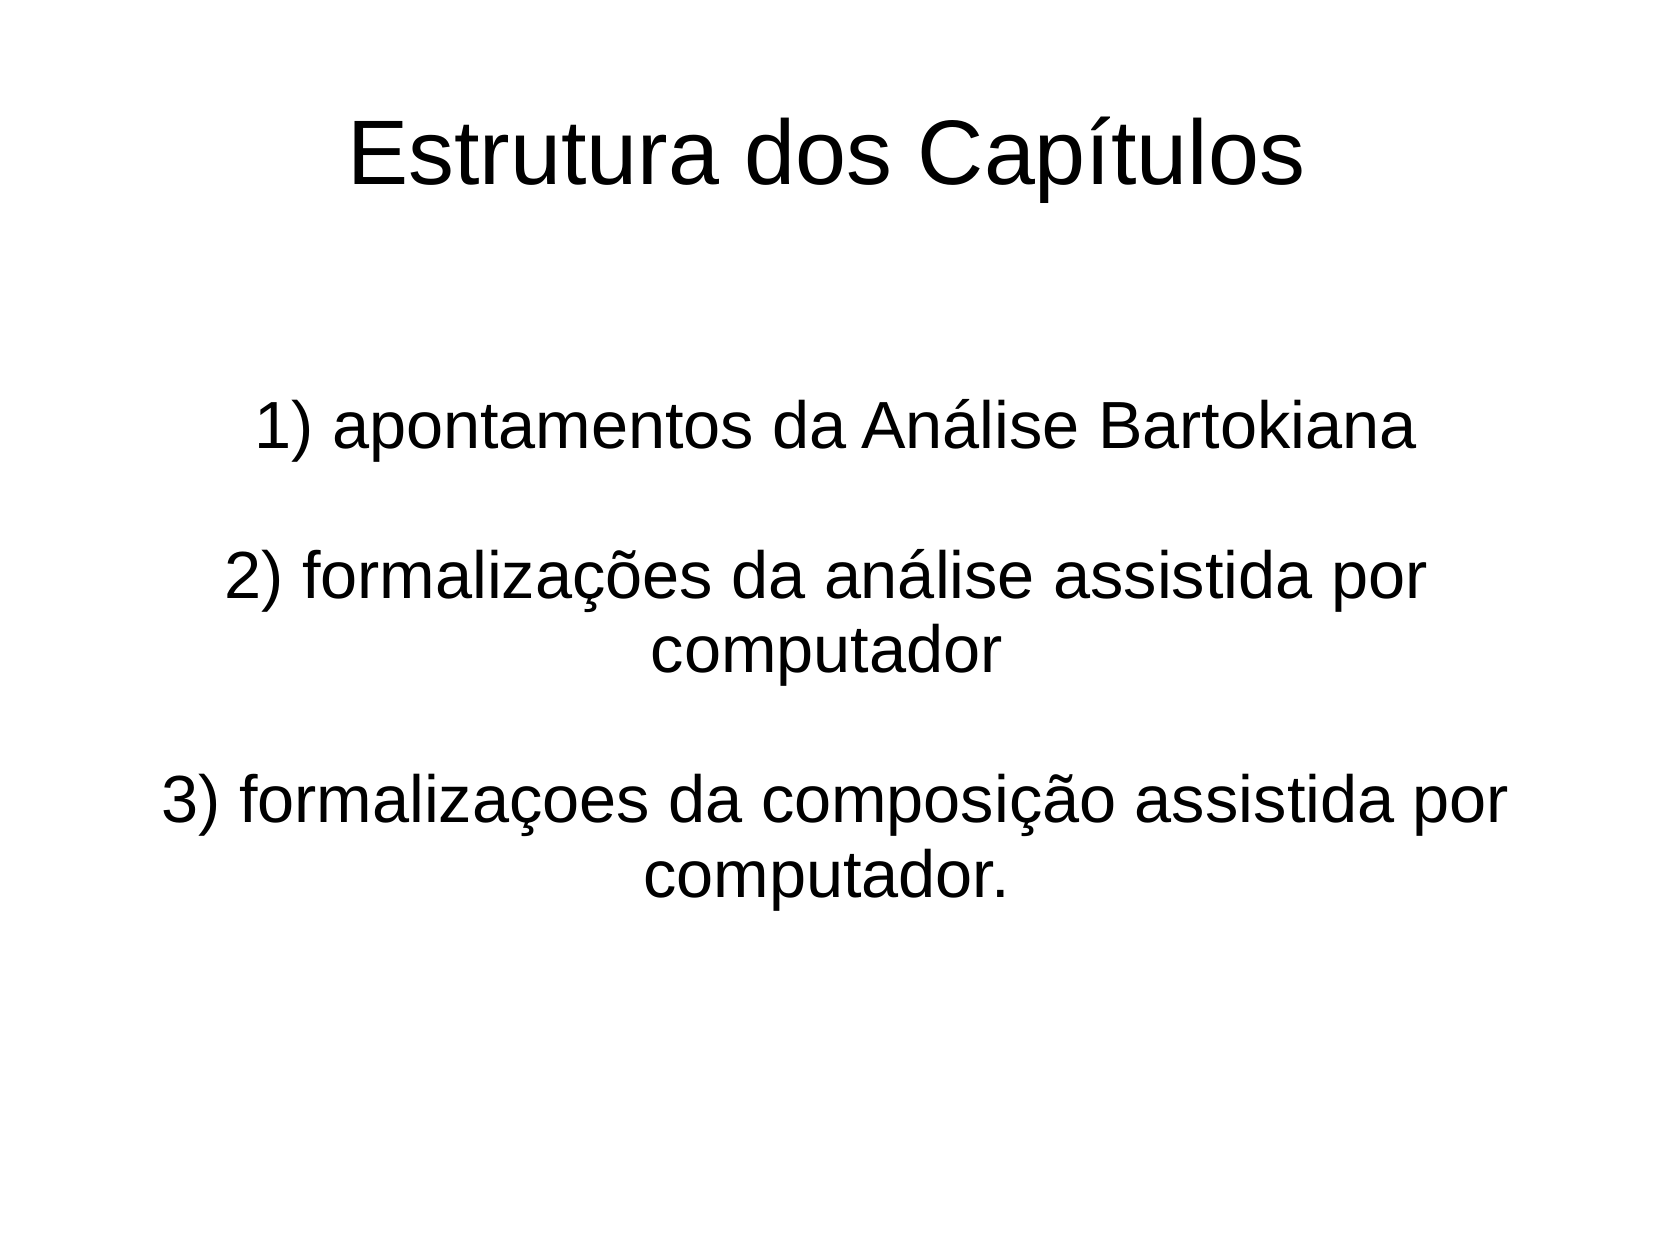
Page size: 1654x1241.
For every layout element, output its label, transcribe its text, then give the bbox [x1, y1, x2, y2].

subtitle 1) apontamentos da Análise Bartokiana 2) formalizações da análise assistida por computador 3) formalizaçoes da composição assistida por computador. [82, 290, 1571, 1010]
title Estrutura dos Capítulos [82, 49, 1571, 257]
